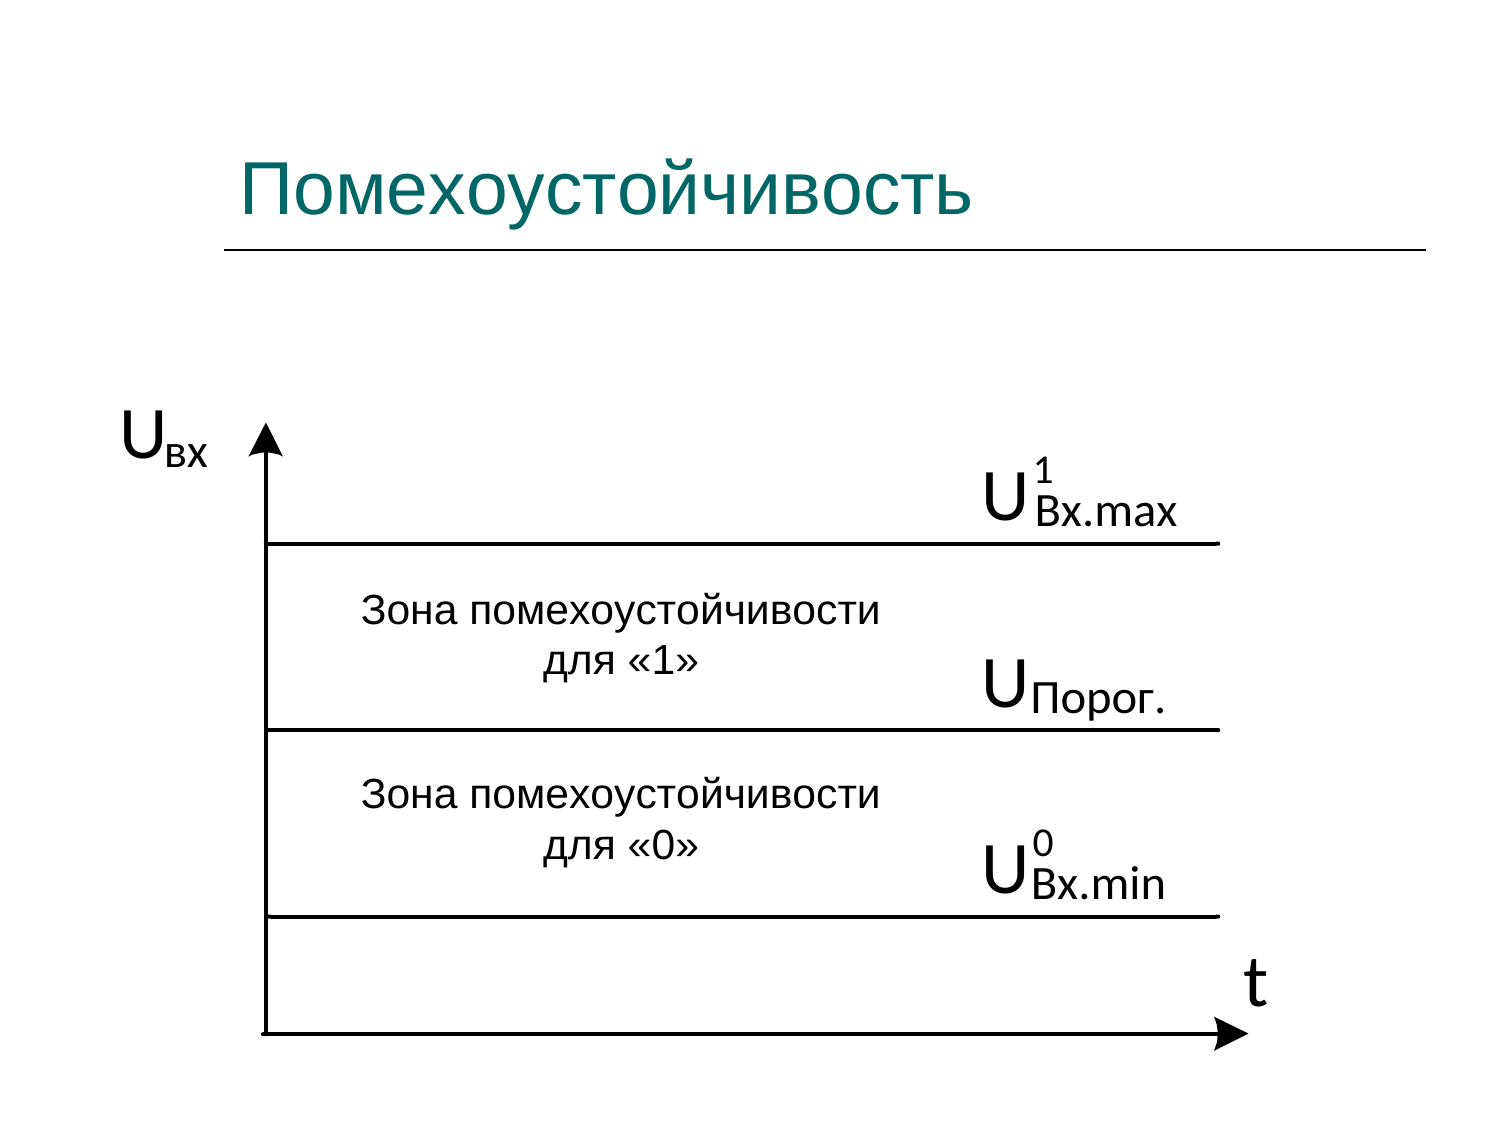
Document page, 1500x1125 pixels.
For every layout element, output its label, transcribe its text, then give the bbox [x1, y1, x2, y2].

chart [100, 385, 1300, 1057]
title Помехоустойчивость [224, 49, 1425, 237]
